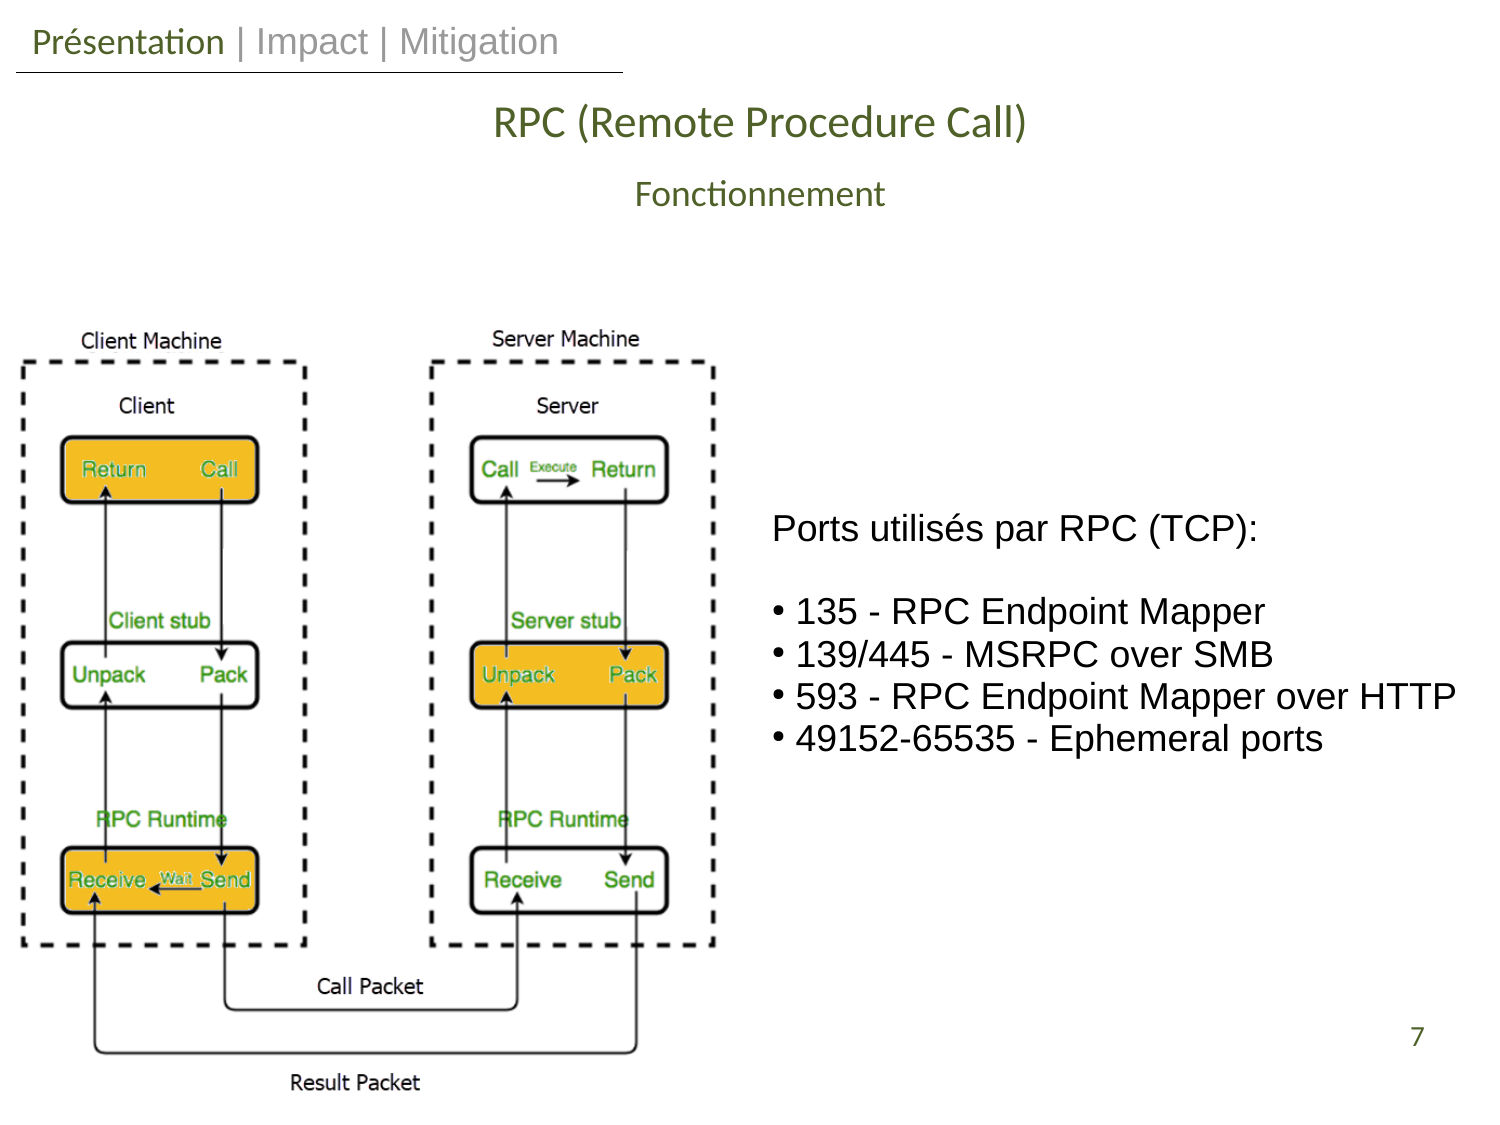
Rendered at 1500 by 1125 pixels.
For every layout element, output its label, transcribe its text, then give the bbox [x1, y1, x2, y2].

text_box Présentation | Impact | Mitigation [17, 13, 635, 72]
picture [0, 313, 736, 1125]
text_box RPC (Remote Procedure Call) Fonctionnement [62, 102, 1459, 389]
text_box Ports utilisés par RPC (TCP): 135 - RPC Endpoint Mapper 139/445 - MSRPC over SMB 593 - RPC Endpoint Mapper over HTTP 49152-65535 - Ephemeral ports [757, 499, 1478, 809]
